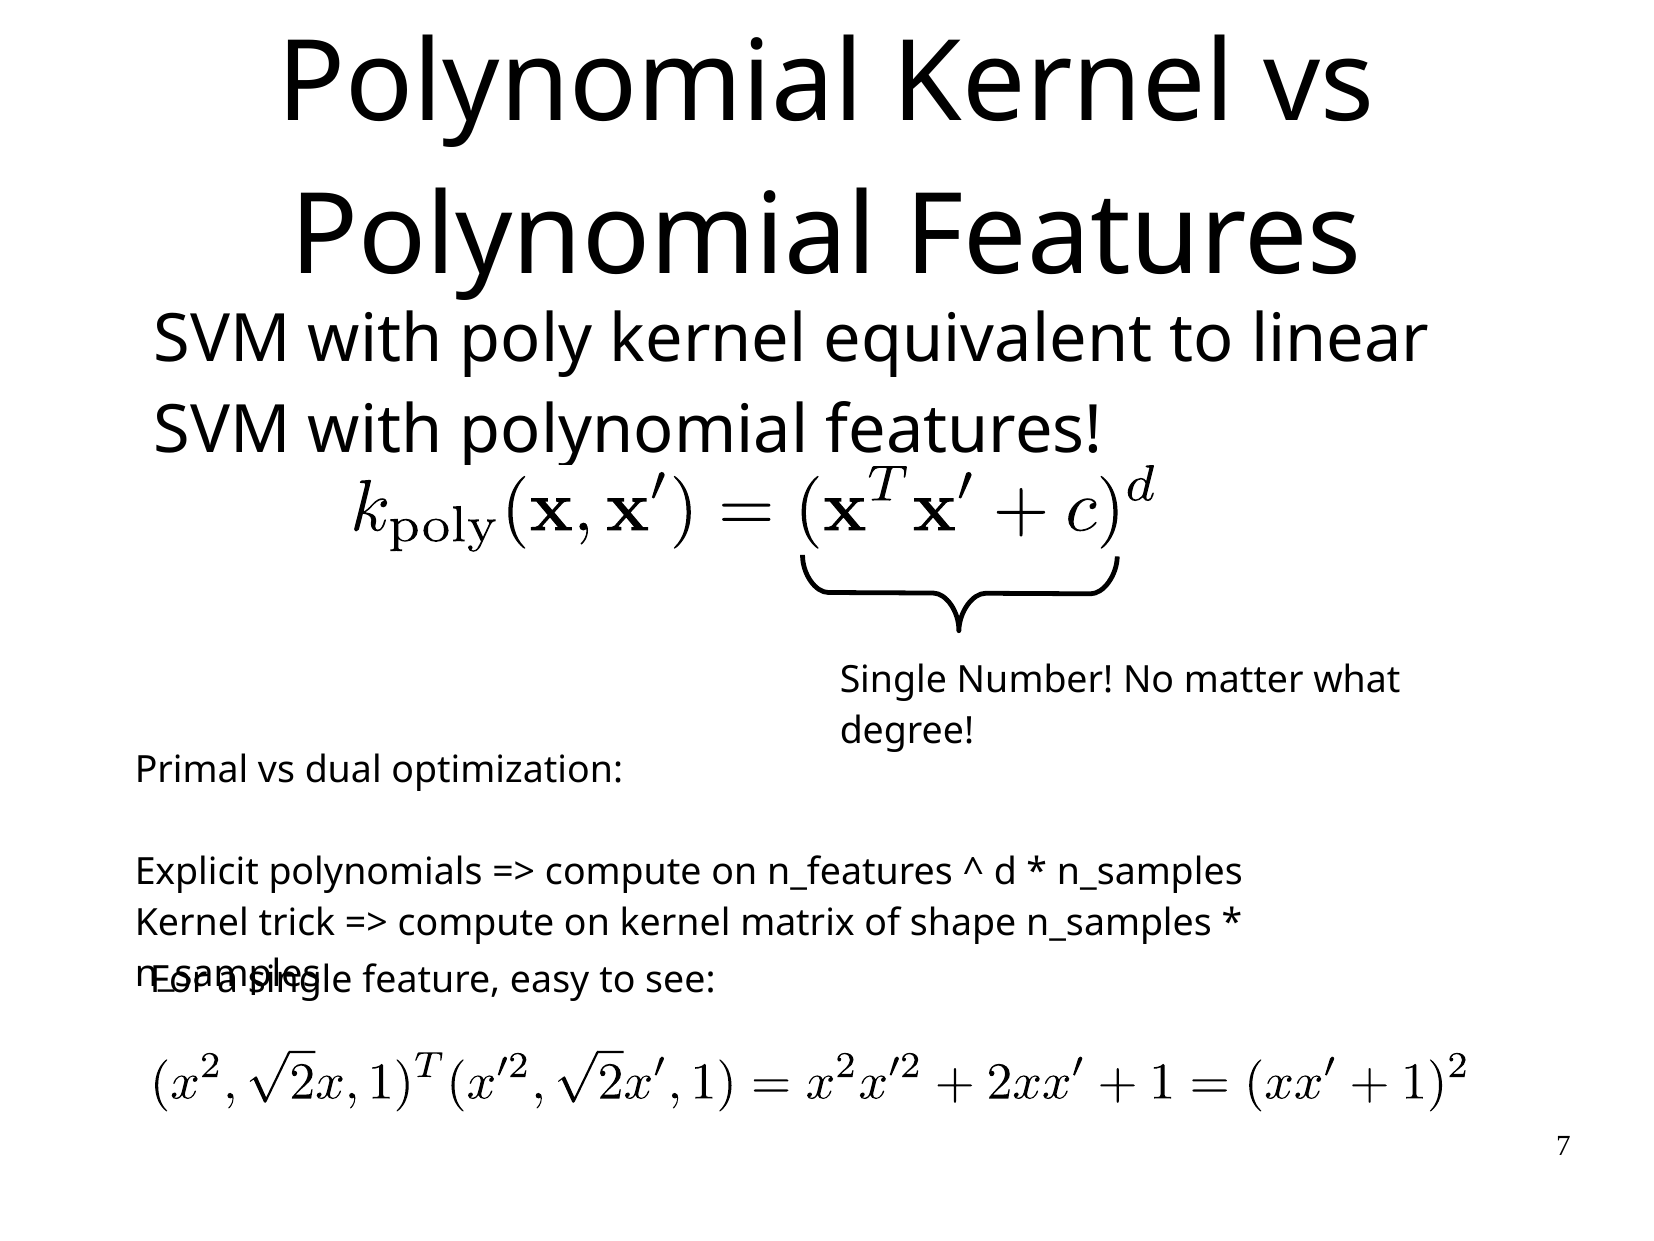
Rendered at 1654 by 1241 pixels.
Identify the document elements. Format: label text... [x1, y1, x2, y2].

list SVM with poly kernel equivalent to linear SVM with polynomial features! [82, 290, 1571, 1010]
text_box For a single feature, easy to see: [135, 945, 841, 998]
text_box Primal vs dual optimization: Explicit polynomials => compute on n_features ^ d * n_samples Kernel trick => compute on kernel matrix of shape n_samples * n_samples [120, 735, 1351, 901]
text_box [150, 1050, 1468, 1112]
title Polynomial Kernel vs Polynomial Features [82, 40, 1571, 266]
text_box [350, 465, 1156, 552]
text_box Single Number! No matter what degree! [825, 645, 1516, 736]
